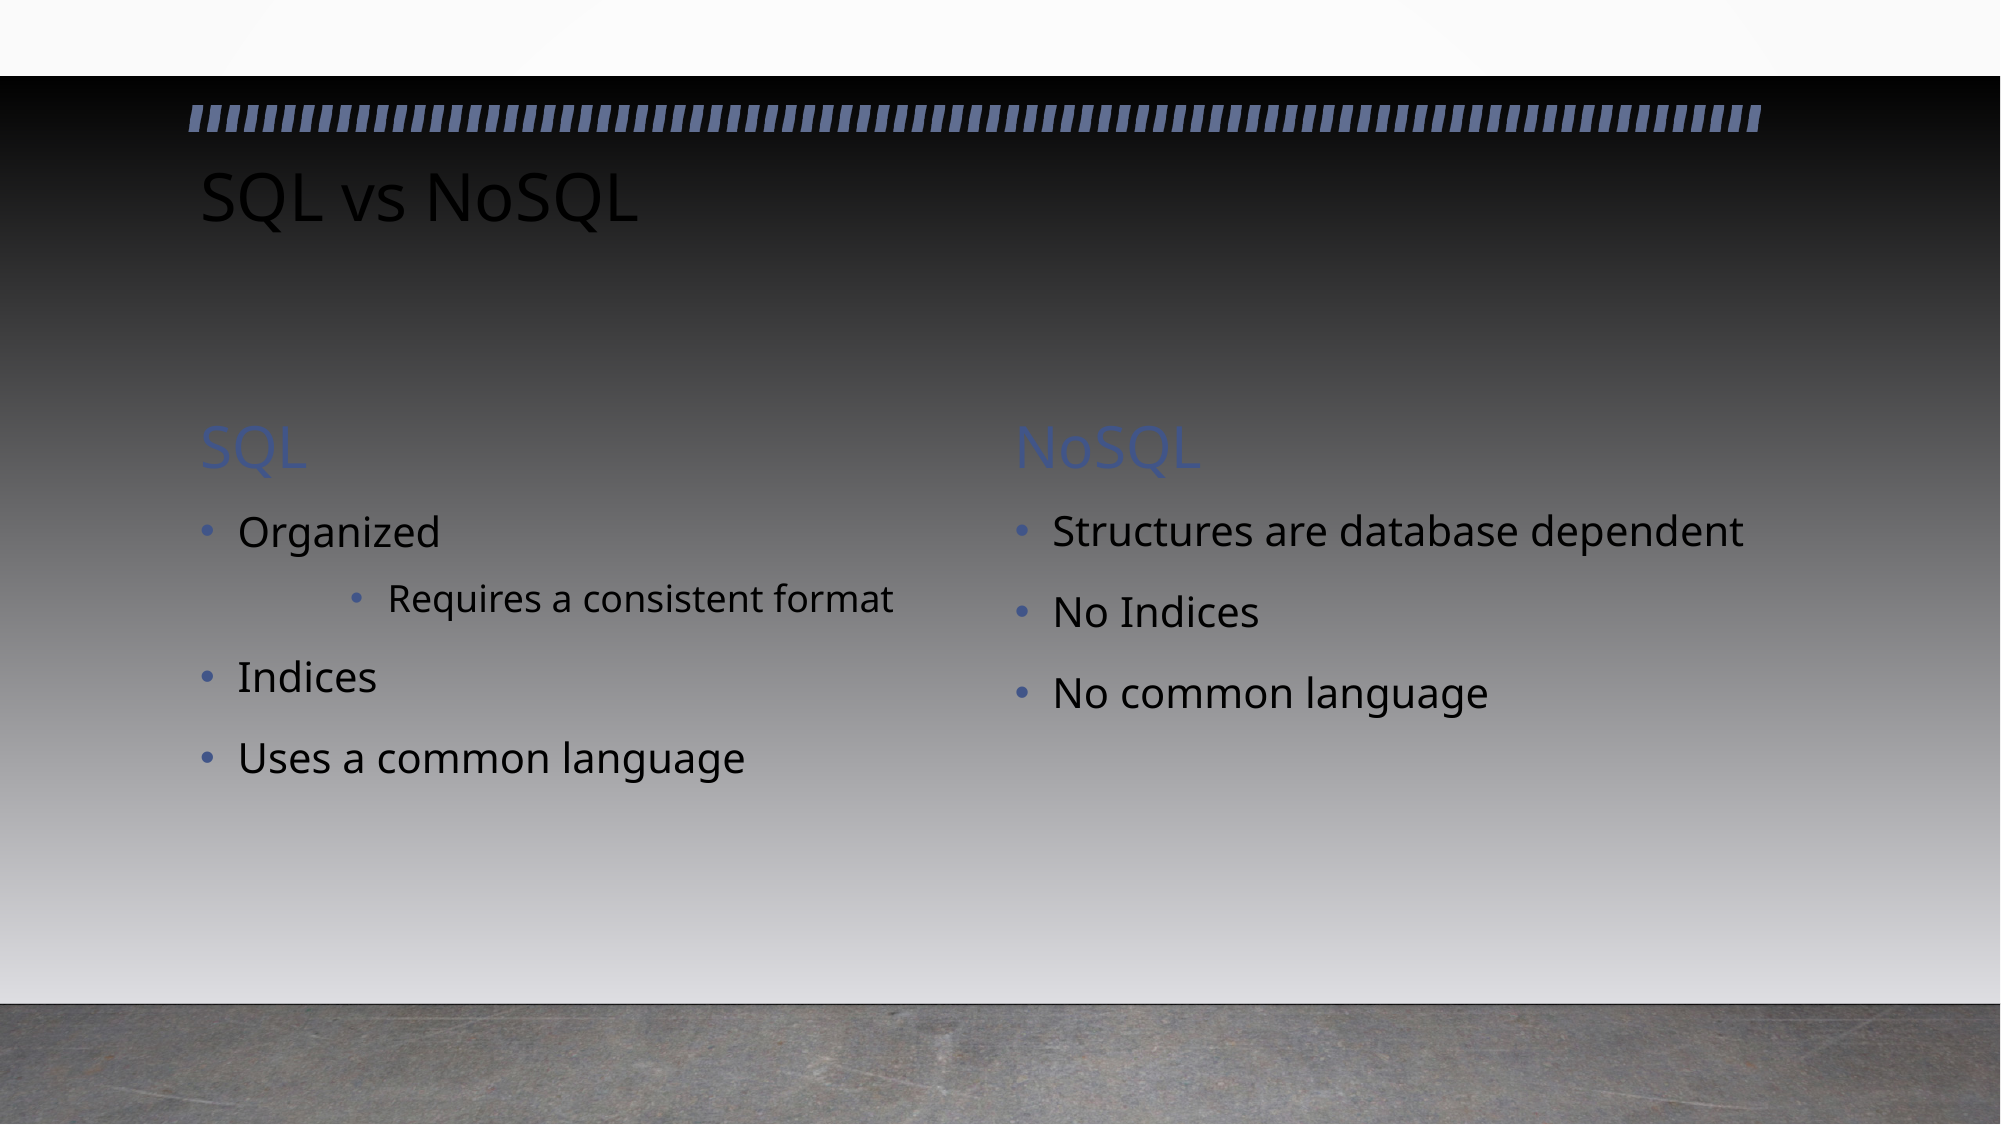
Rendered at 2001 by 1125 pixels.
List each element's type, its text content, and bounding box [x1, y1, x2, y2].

list Structures are database dependent No Indices No common language [999, 487, 1762, 896]
list SQL [185, 355, 948, 487]
list Organized Requires a consistent format Indices Uses a common language [185, 487, 948, 897]
list NoSQL [999, 356, 1762, 487]
title SQL vs NoSQL [185, 156, 1762, 330]
